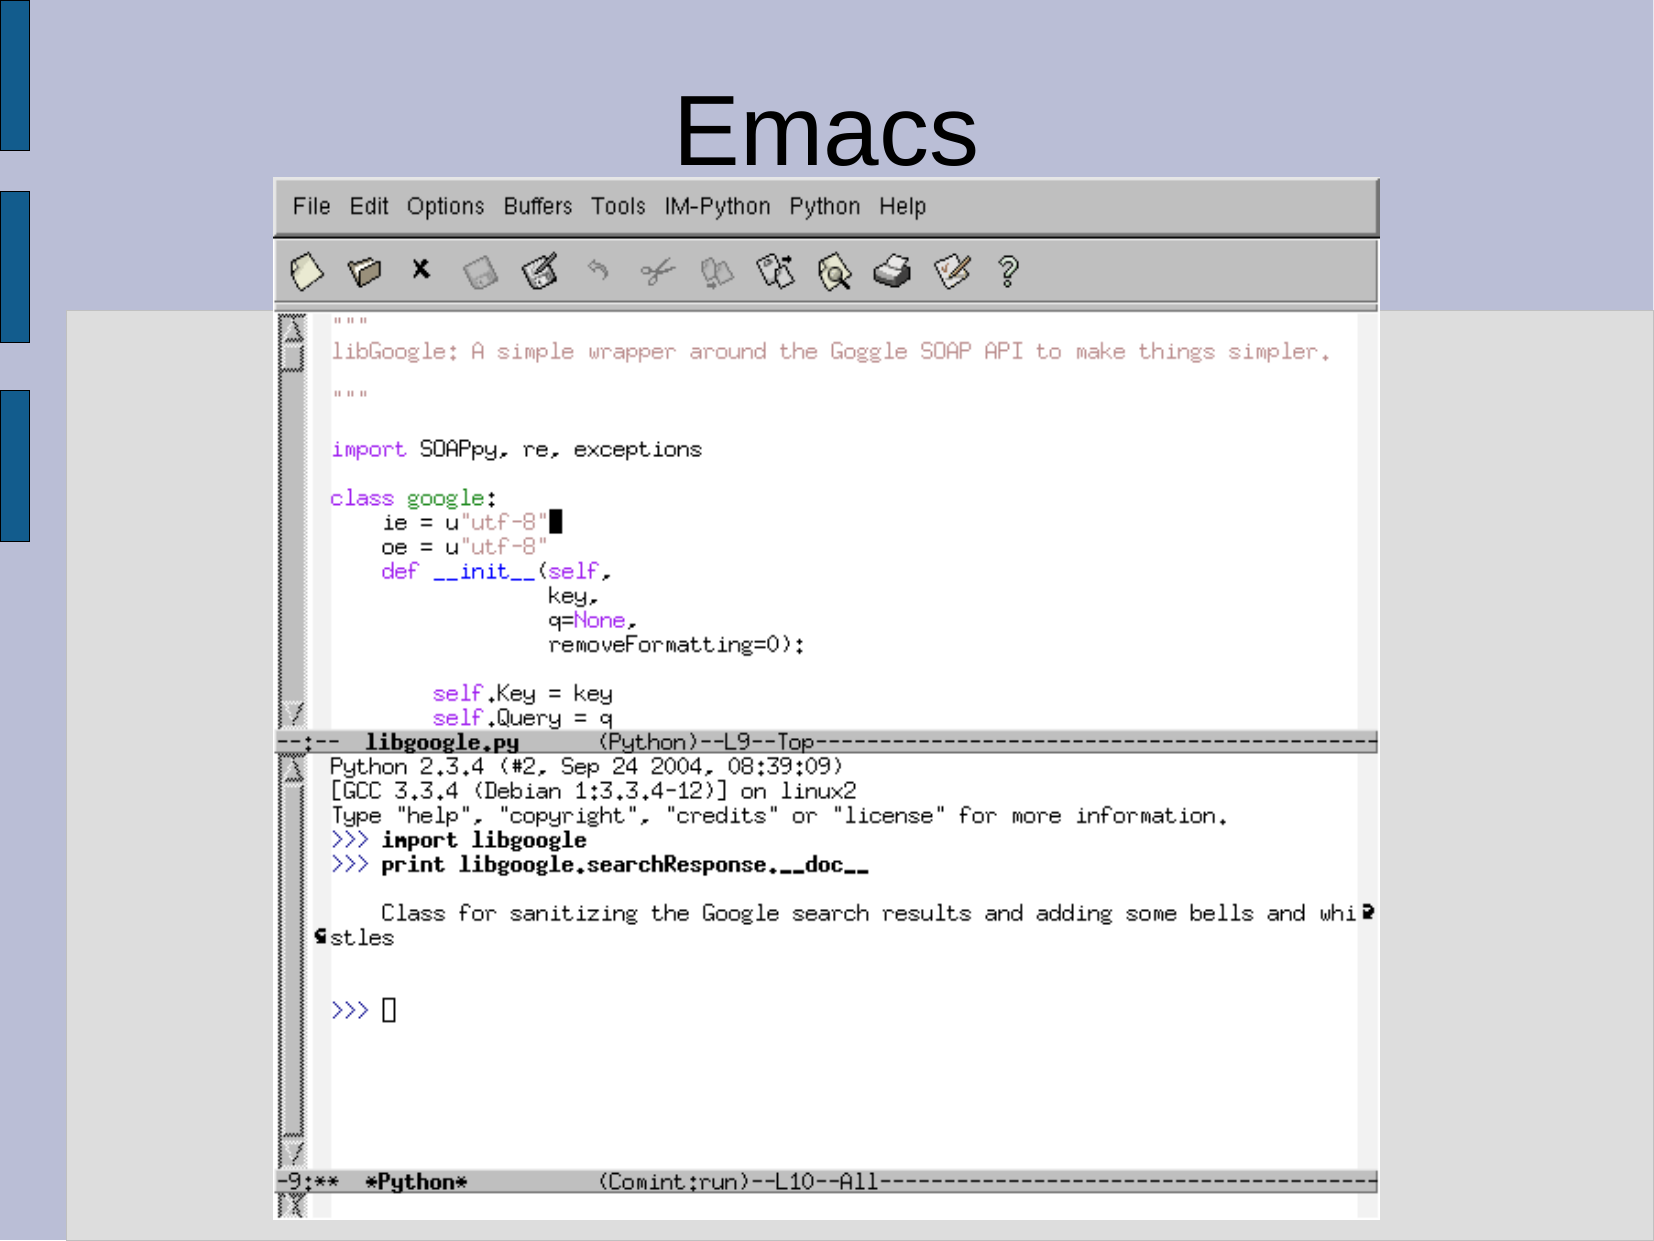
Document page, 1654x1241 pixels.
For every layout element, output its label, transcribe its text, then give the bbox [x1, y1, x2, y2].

picture [273, 177, 1380, 1220]
text_box Emacs [673, 74, 980, 199]
